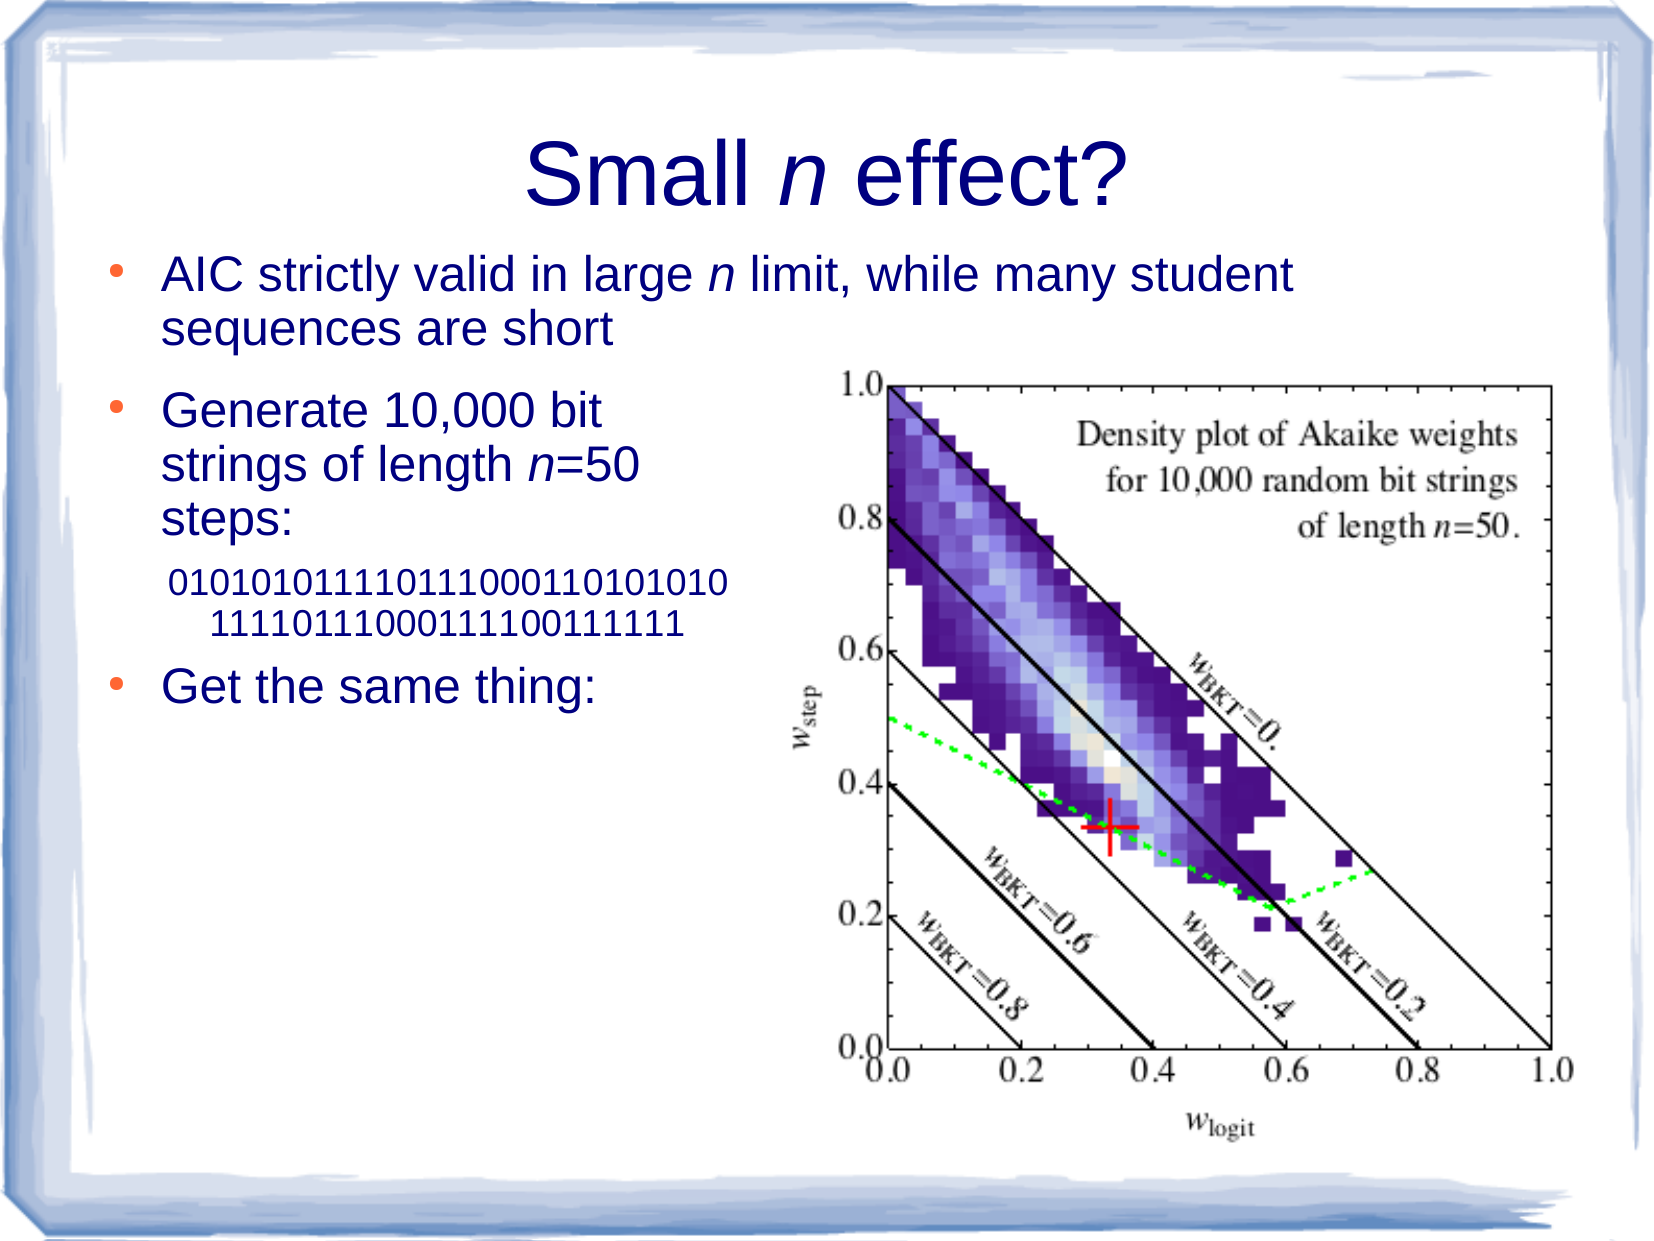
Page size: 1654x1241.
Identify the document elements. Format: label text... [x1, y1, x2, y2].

list AIC strictly valid in large n limit, while many student sequences are short [75, 241, 1538, 408]
list Generate 10,000 bit strings of length n=50 steps: 01010101111011100011010101011110111000111100111111 Get the same thing: [75, 377, 751, 865]
picture [0, 0, 1654, 1241]
title Small n effect? [124, 92, 1530, 241]
